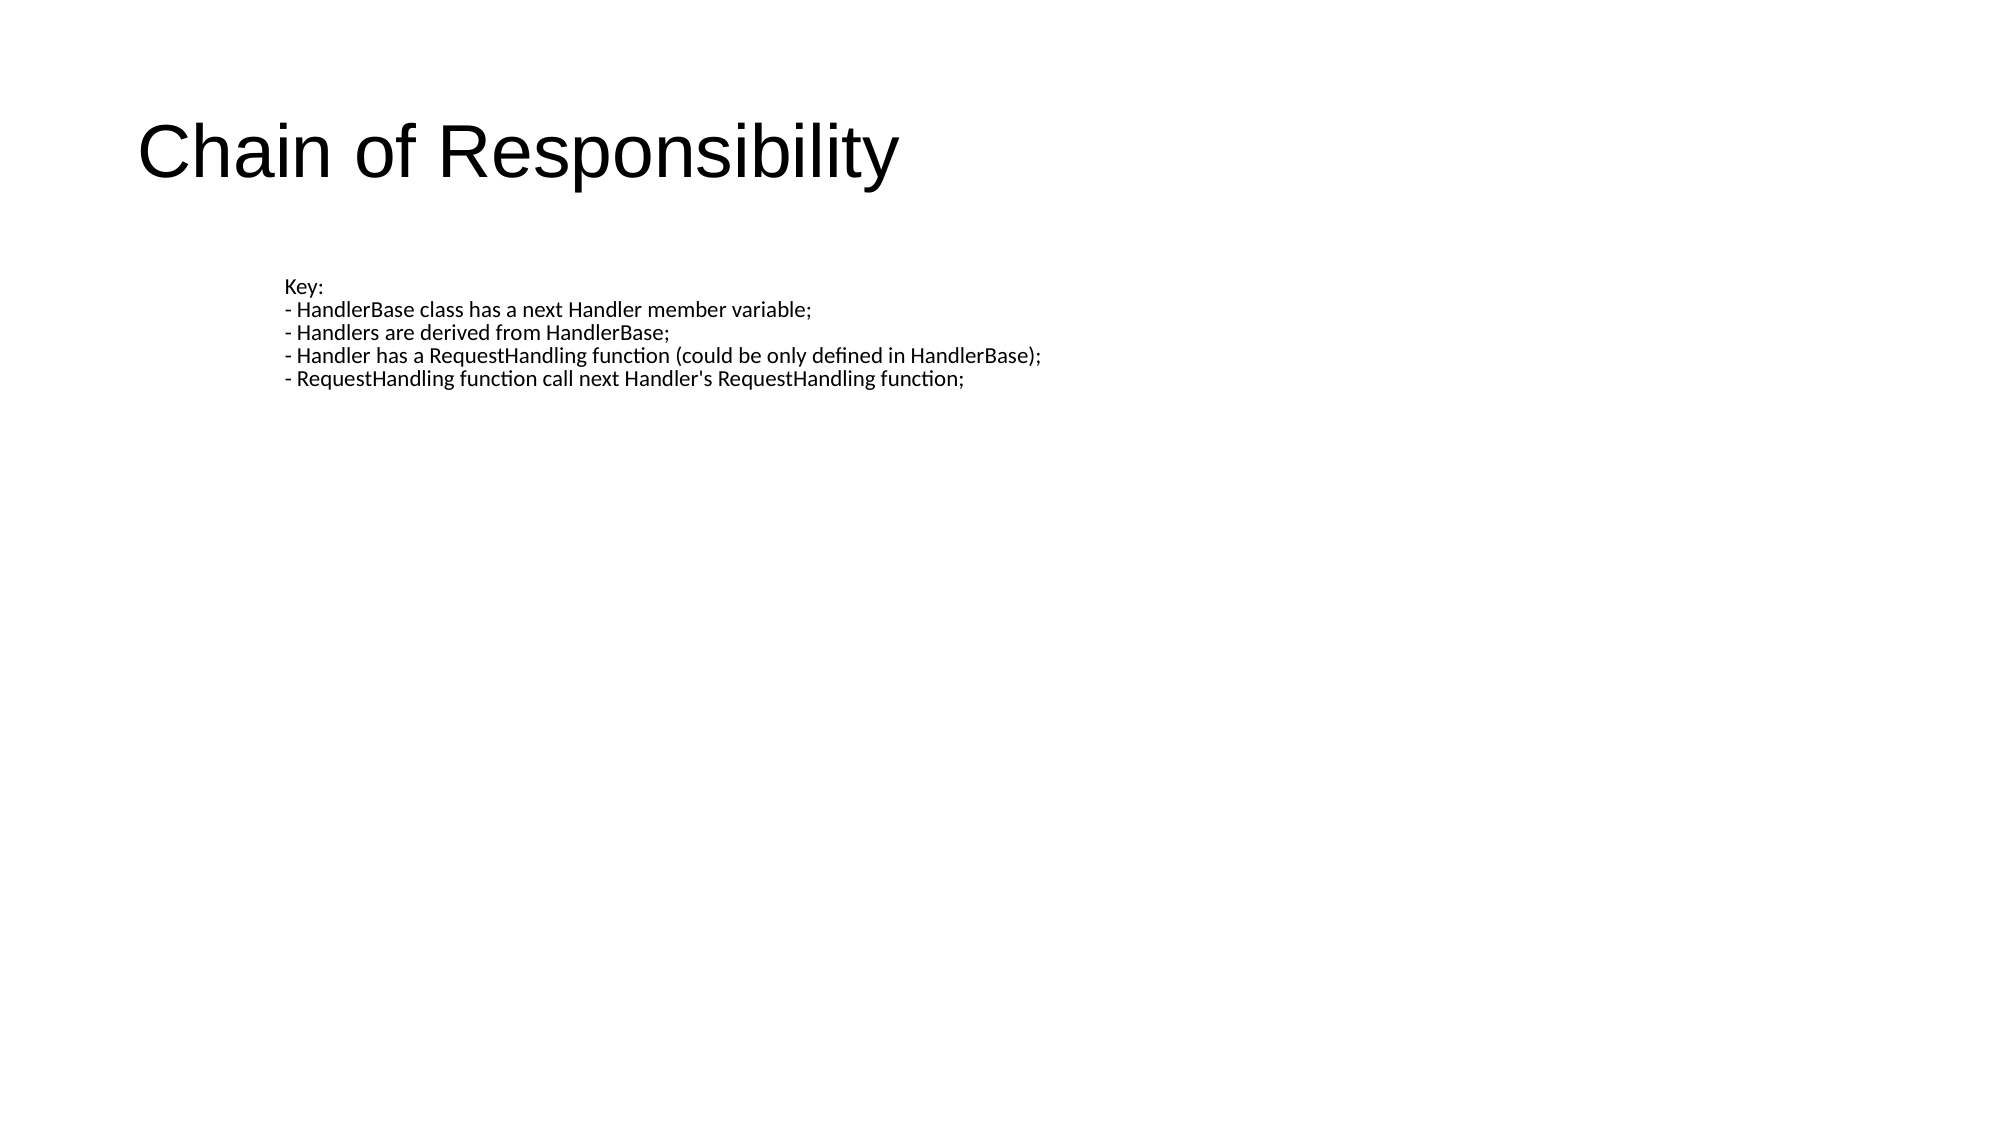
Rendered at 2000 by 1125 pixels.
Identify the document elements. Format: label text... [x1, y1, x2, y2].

text_box Key: - HandlerBase class has a next Handler member variable; - Handlers are derived from HandlerBase; - Handler has a RequestHandling function (could be only defined in HandlerBase); - RequestHandling function call next Handler's RequestHandling function; [270, 270, 1096, 427]
title Chain of Responsibility [137, 59, 931, 241]
